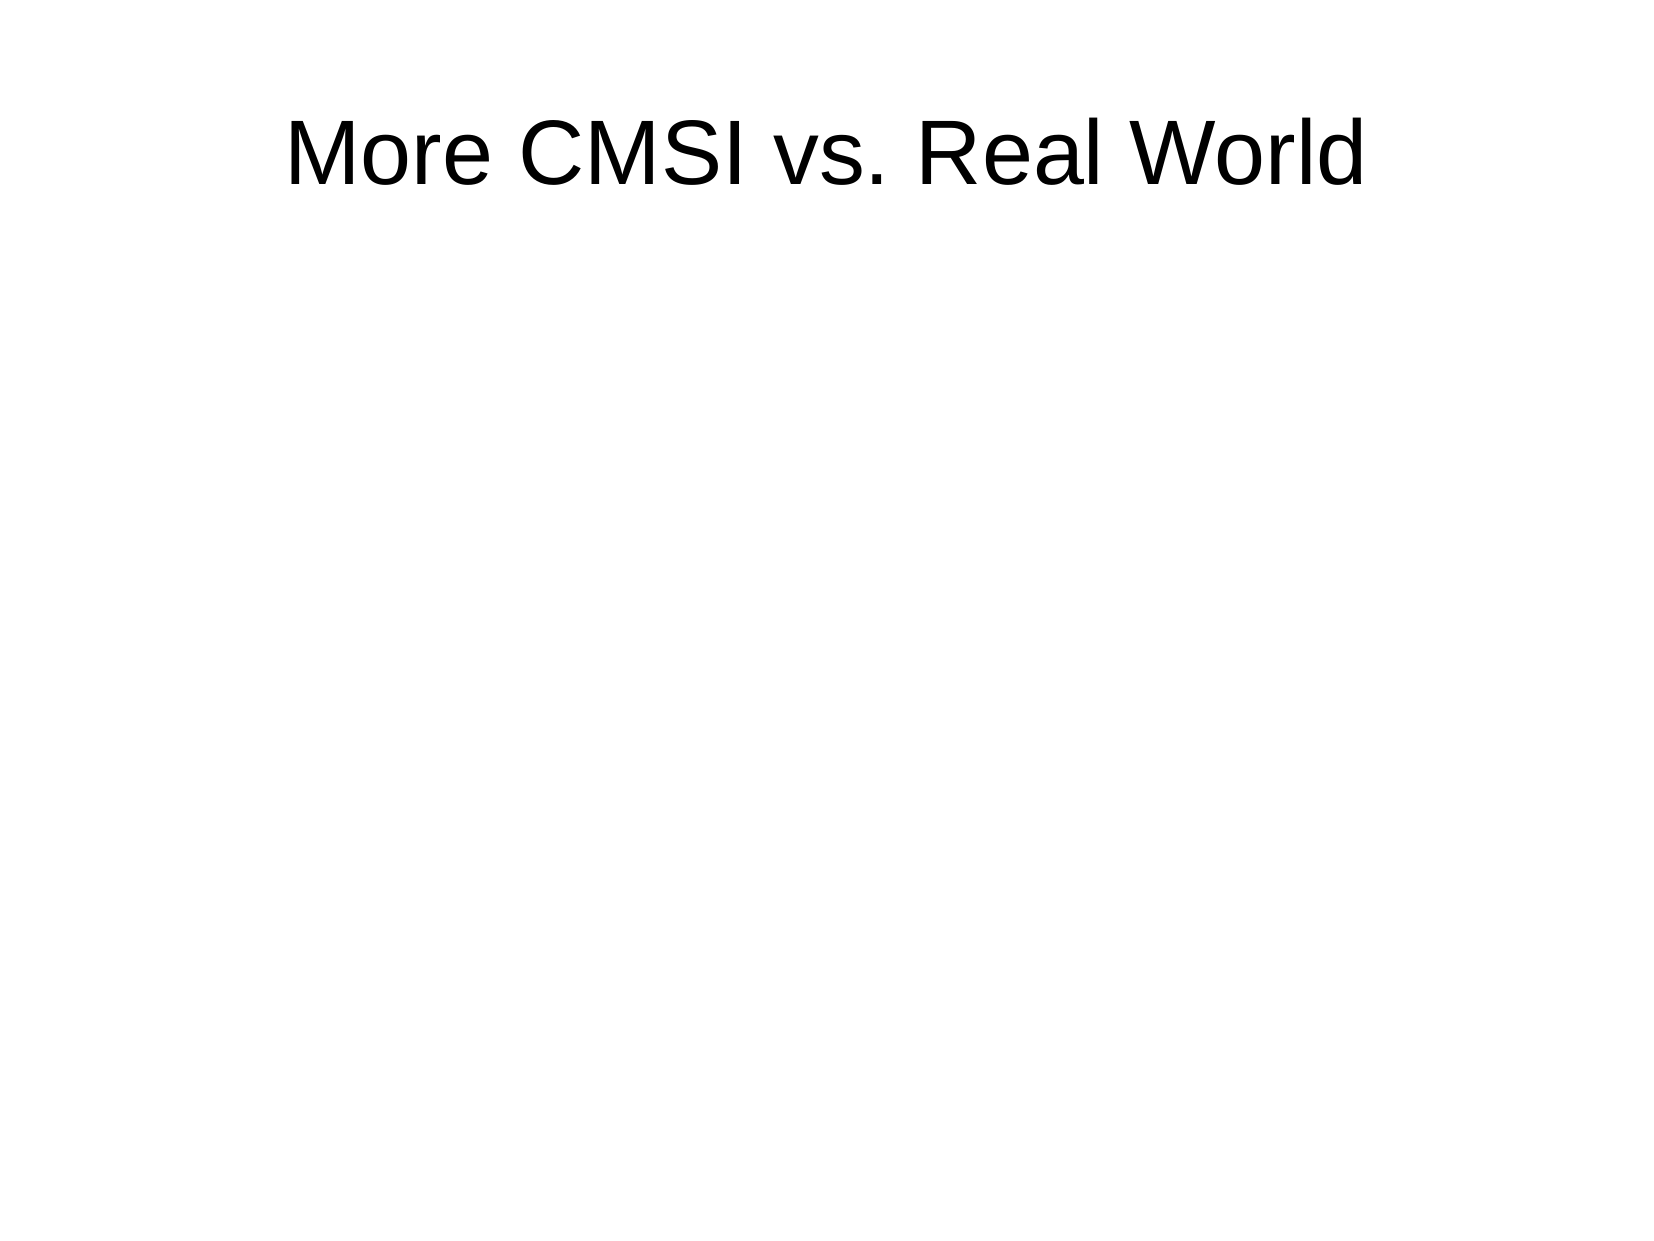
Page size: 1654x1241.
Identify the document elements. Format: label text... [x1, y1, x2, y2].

title More CMSI vs. Real World [82, 56, 1571, 250]
